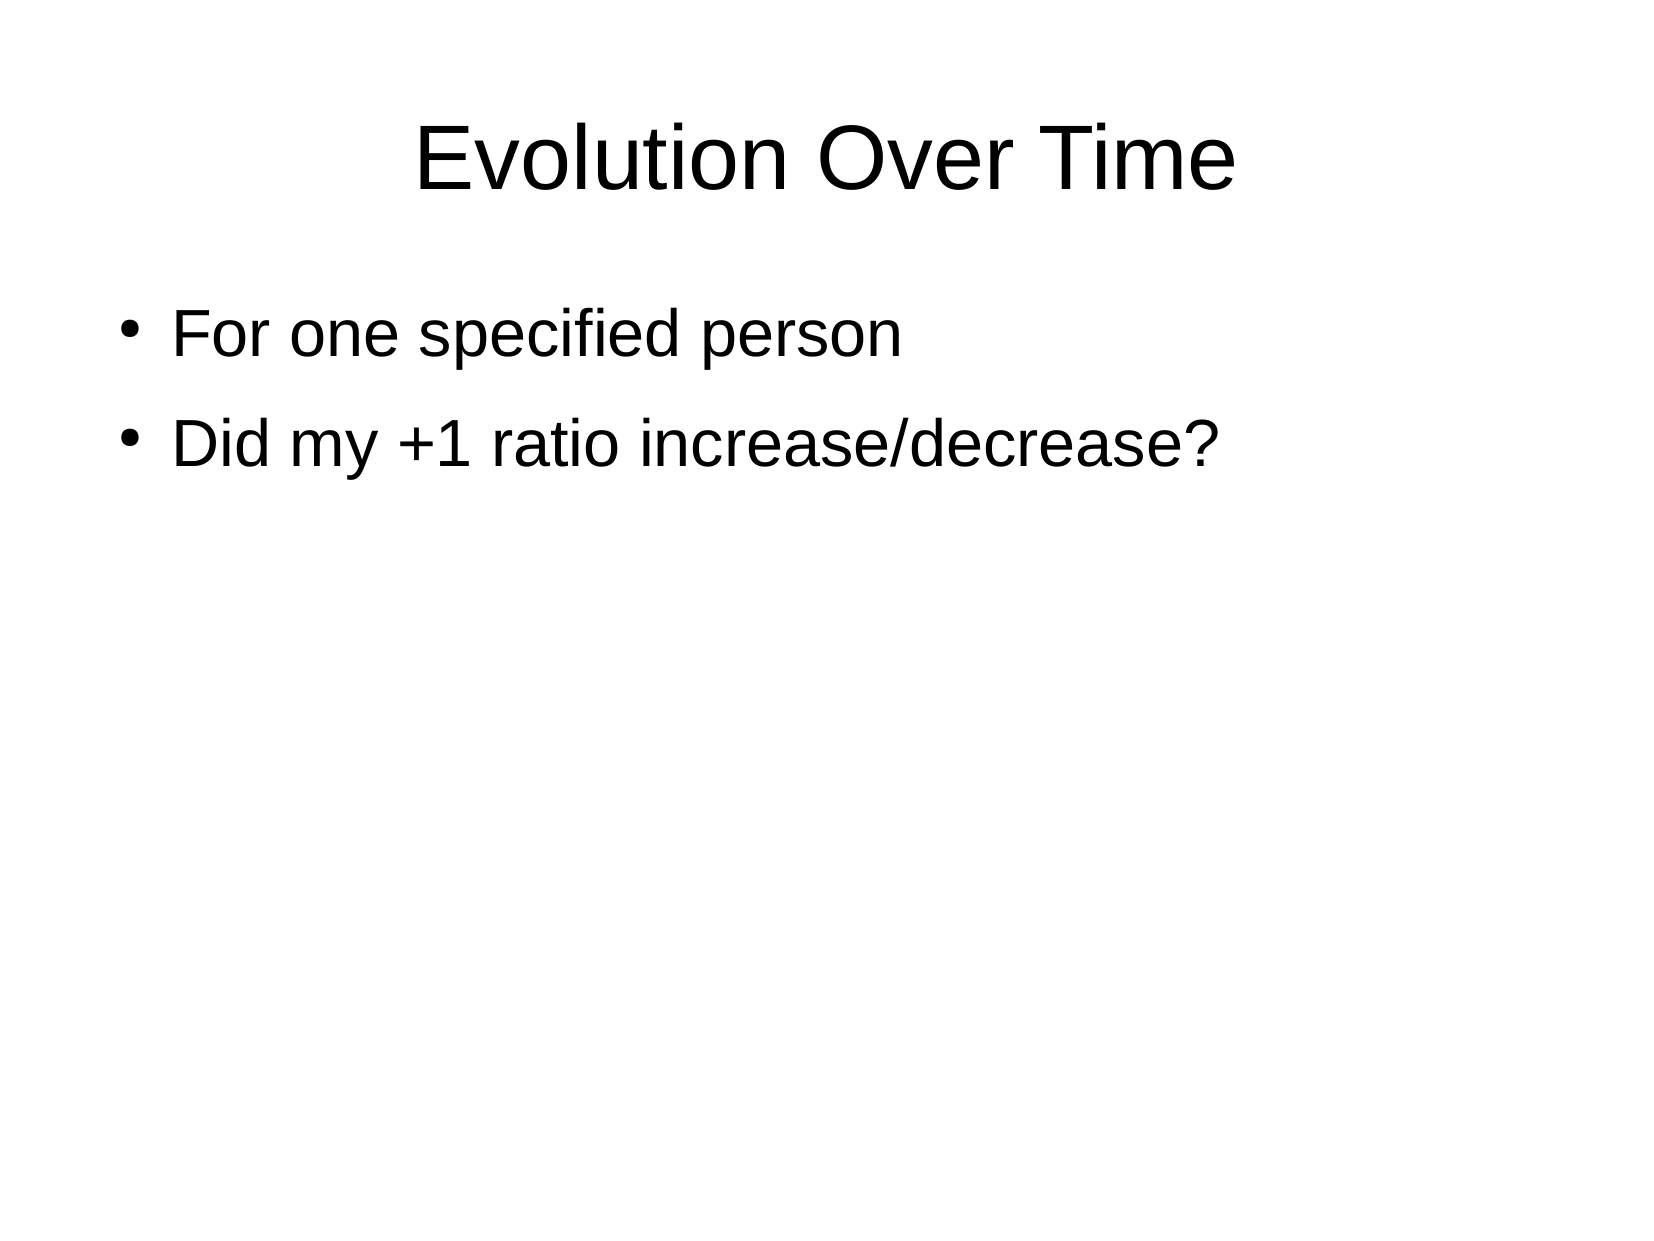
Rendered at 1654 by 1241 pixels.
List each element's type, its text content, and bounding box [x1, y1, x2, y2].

text_box Evolution Over Time [82, 49, 1571, 257]
text_box For one specified person Did my +1 ratio increase/decrease? [82, 290, 1571, 1109]
